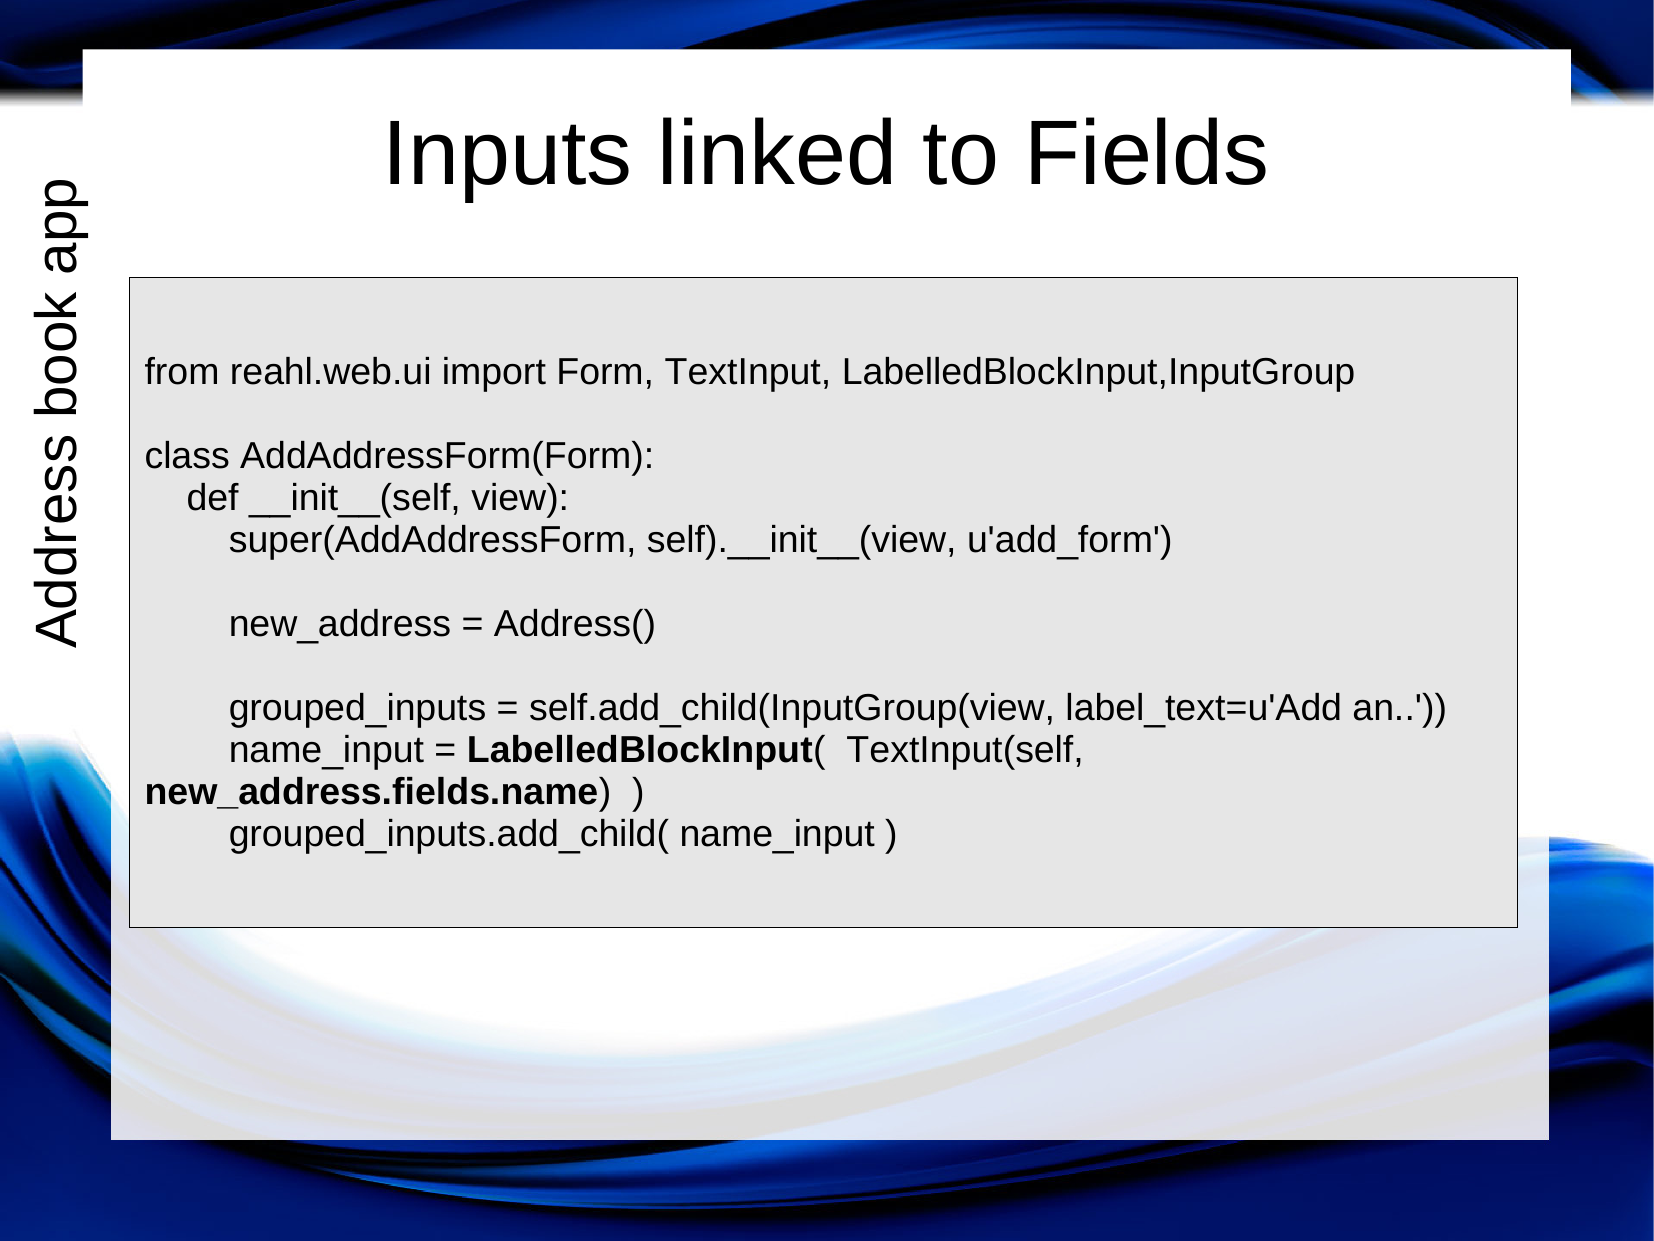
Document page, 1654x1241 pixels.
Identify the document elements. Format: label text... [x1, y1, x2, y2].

title Inputs linked to Fields [130, 49, 1571, 257]
text_box from reahl.web.ui import Form, TextInput, LabelledBlockInput,InputGroup class AddAddressForm(Form): def __init__(self, view): super(AddAddressForm, self).__init__(view, u'add_form') new_address = Address() grouped_inputs = self.add_child(InputGroup(view, label_text=u'Add an..')) name_input = LabelledBlockInput( TextInput(self, new_address.fields.name) ) grouped_inputs.add_child( name_input ) [129, 277, 1518, 928]
title Address book app [0, 29, 130, 798]
picture [0, 0, 1654, 1241]
